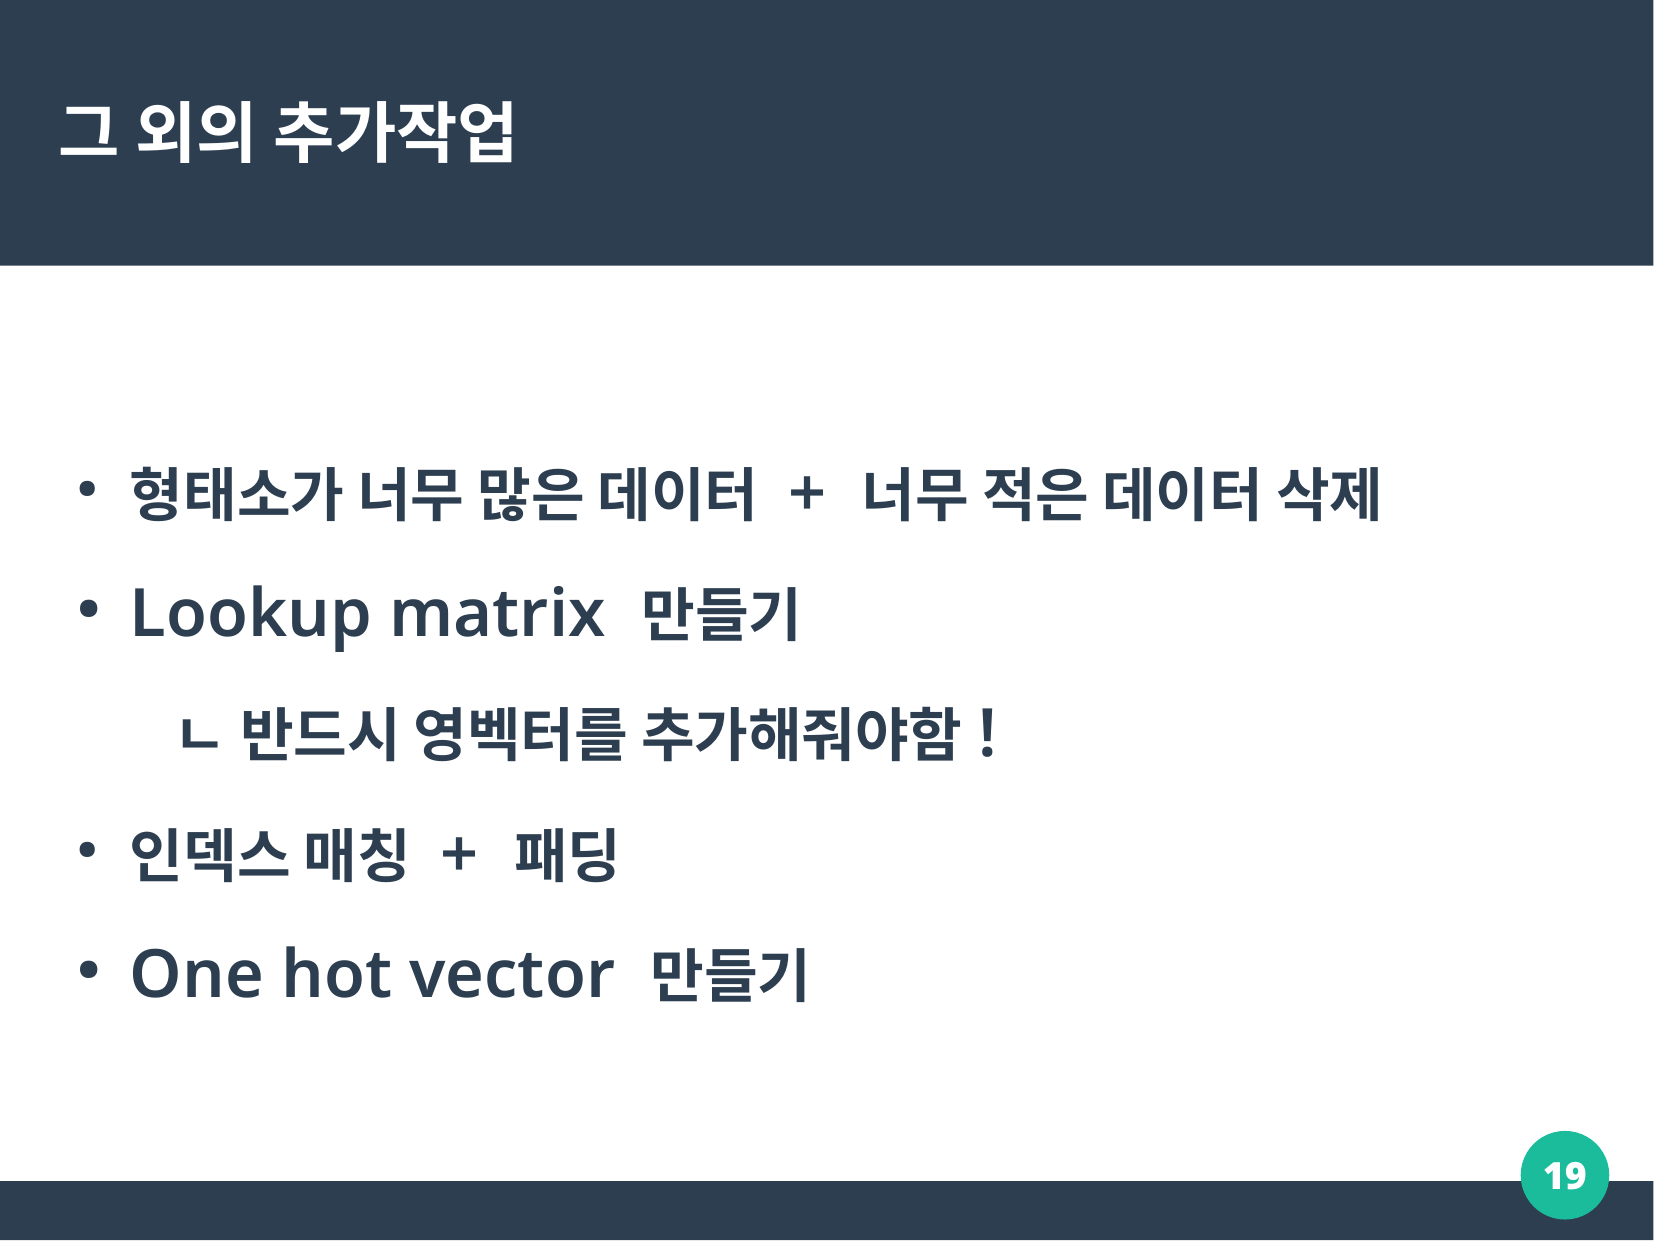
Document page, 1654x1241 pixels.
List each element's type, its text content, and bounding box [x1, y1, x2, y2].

list 형태소가 너무 많은 데이터 + 너무 적은 데이터 삭제 Lookup matrix 만들기 ㄴ 반드시 영벡터를 추가해줘야함! 인덱스 매칭 + 패딩 One hot vector 만들기 [59, 324, 1595, 1152]
title 그 외의 추가작업 [59, 49, 1595, 207]
